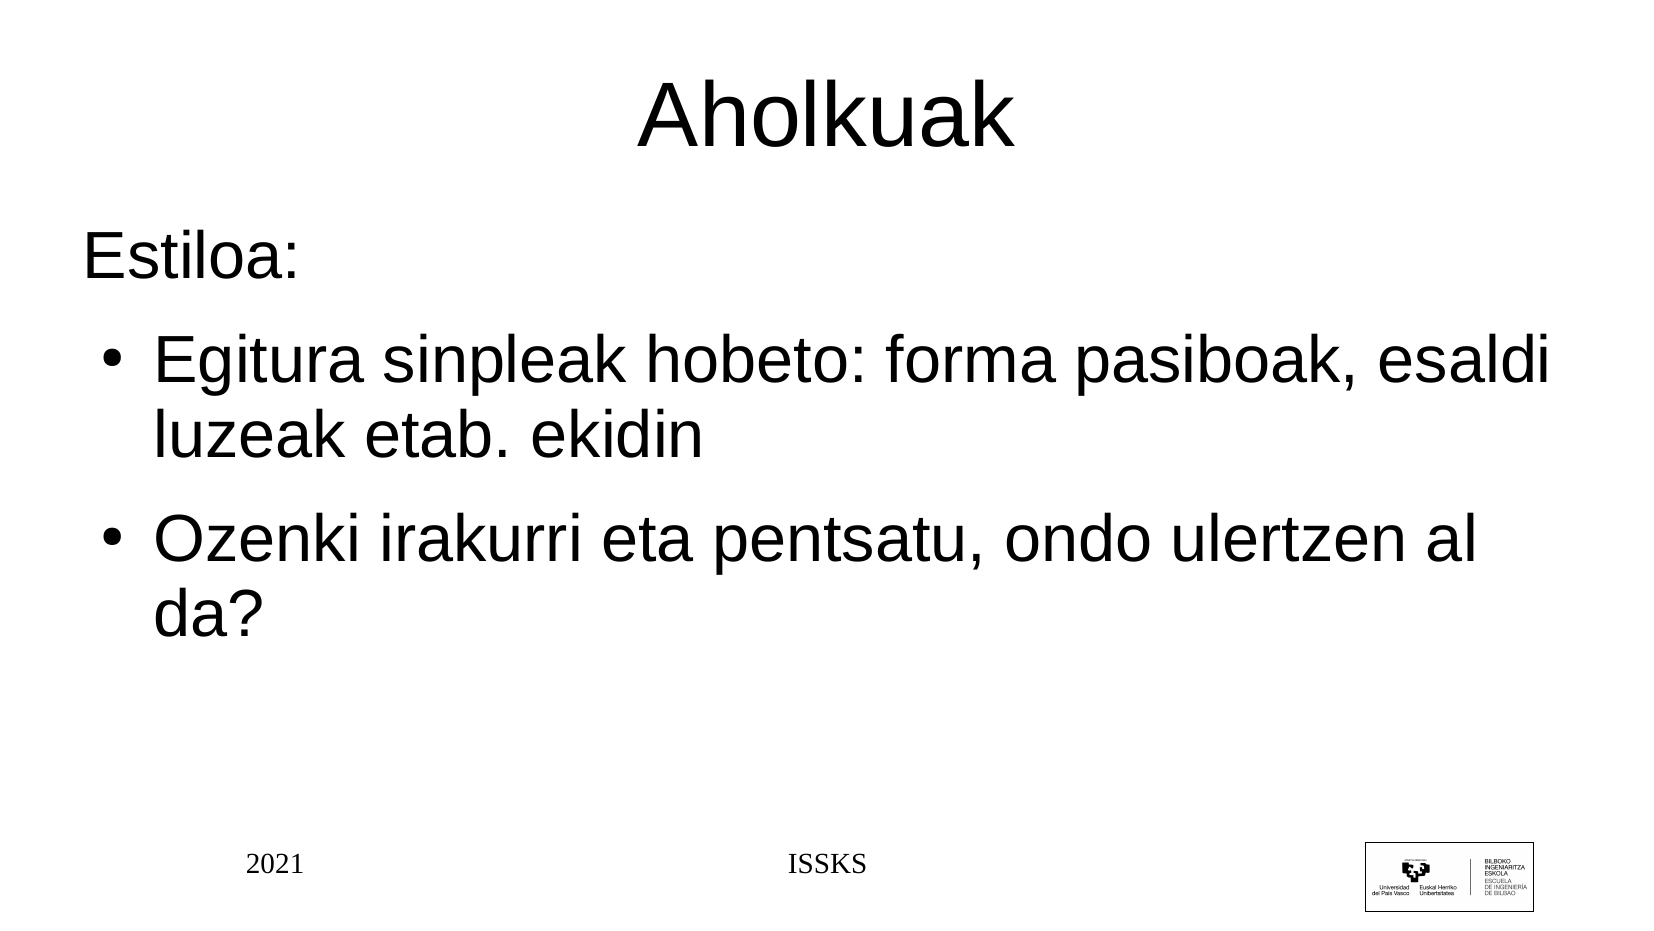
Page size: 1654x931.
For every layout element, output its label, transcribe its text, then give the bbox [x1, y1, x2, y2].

list Estiloa: Egitura sinpleak hobeto: forma pasiboak, esaldi luzeak etab. ekidin Ozenki irakurri eta pentsatu, ondo ulertzen al da? [82, 217, 1571, 758]
title Aholkuak [82, 37, 1571, 193]
picture [1366, 843, 1533, 911]
